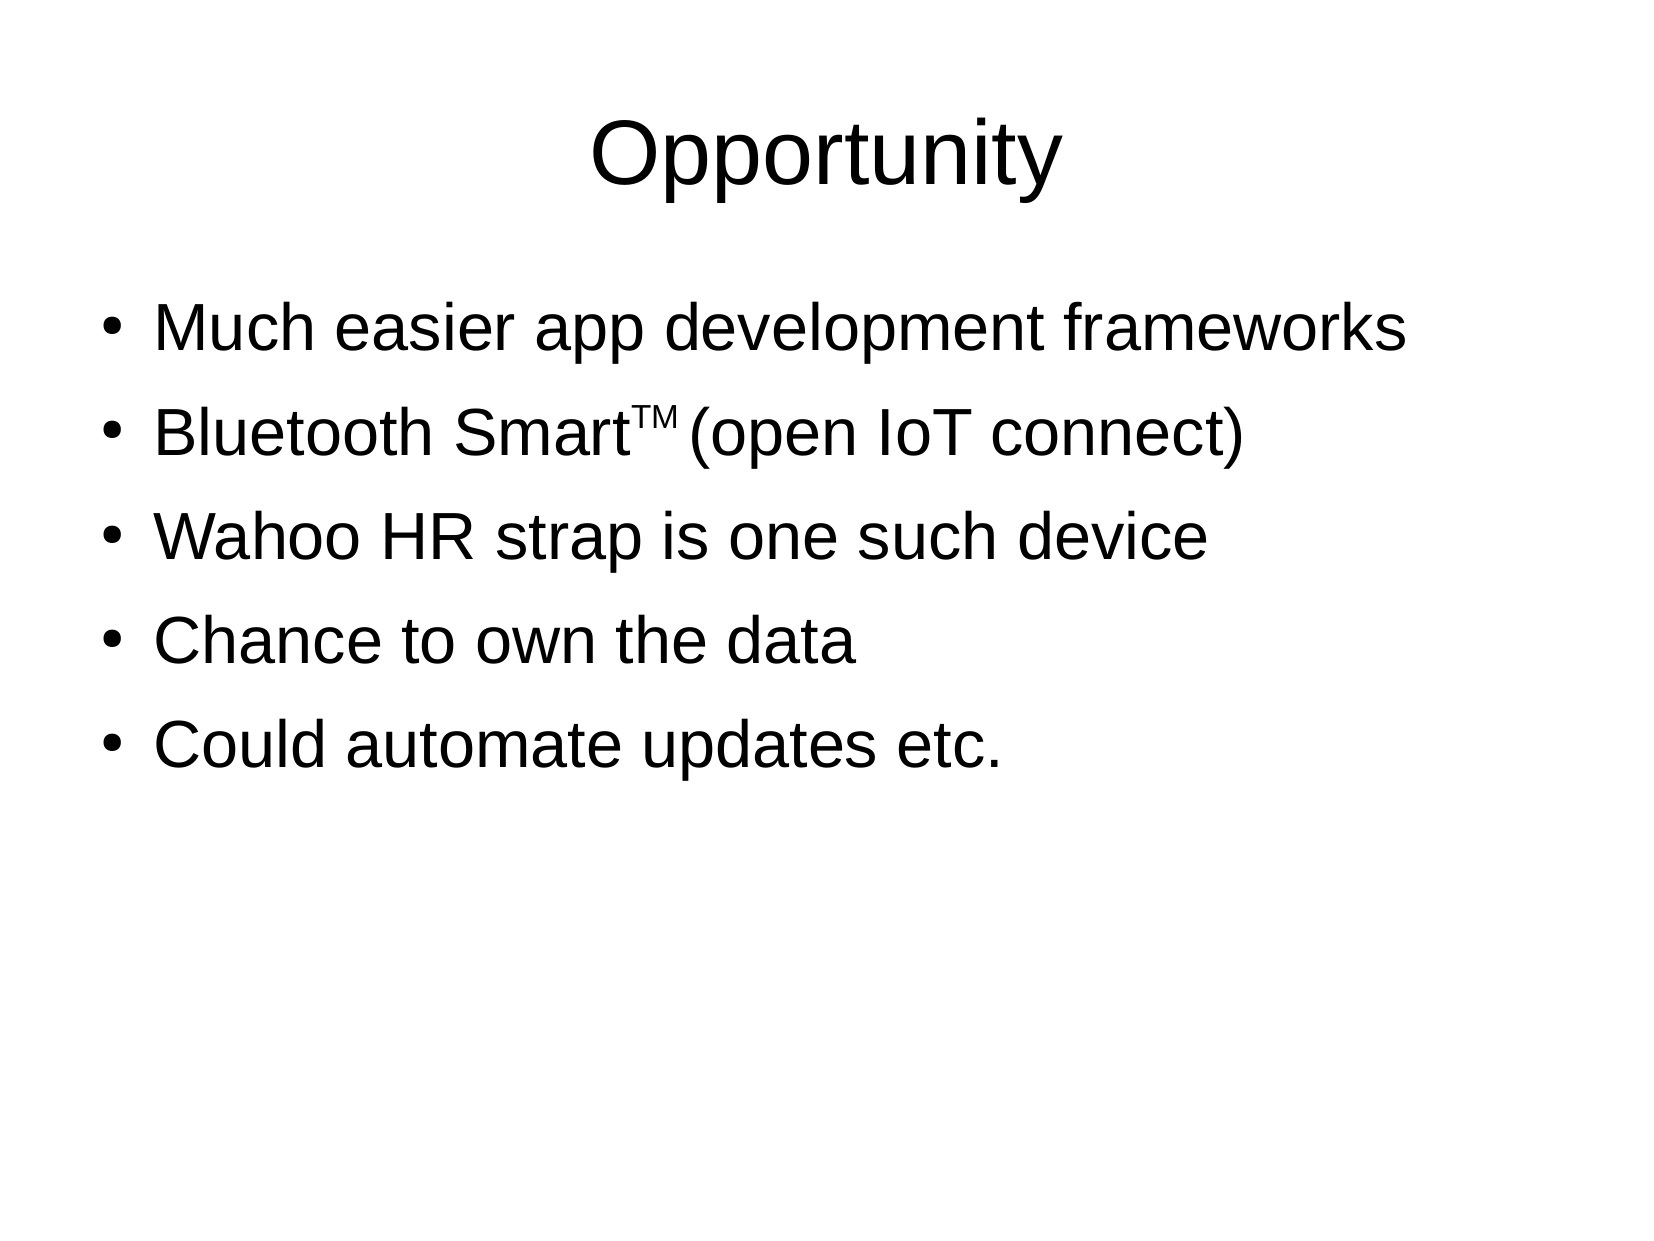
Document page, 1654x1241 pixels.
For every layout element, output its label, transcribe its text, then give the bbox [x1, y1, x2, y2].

title Opportunity [82, 56, 1571, 250]
list Much easier app development frameworks Bluetooth SmartTM (open IoT connect) Wahoo HR strap is one such device Chance to own the data Could automate updates etc. [82, 290, 1571, 1094]
